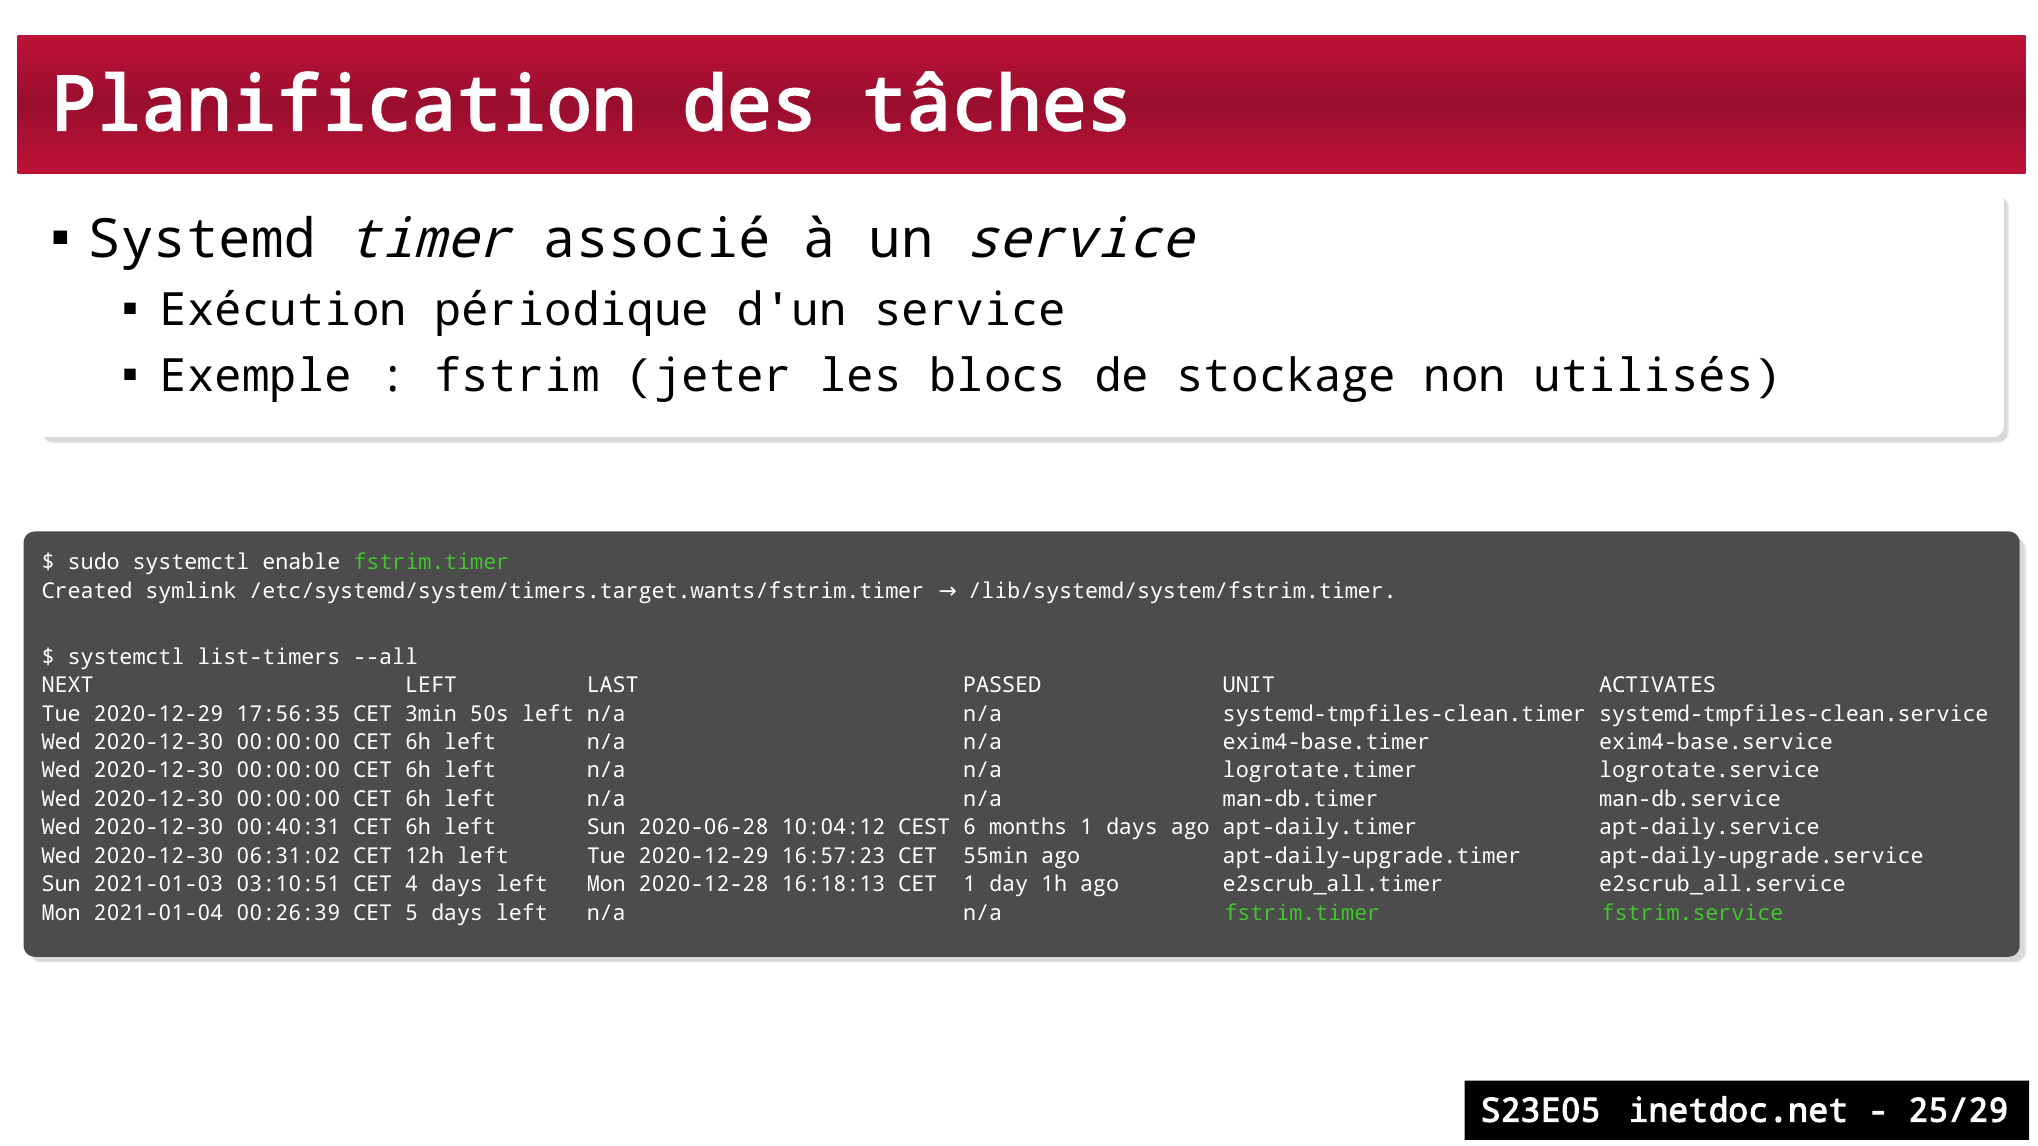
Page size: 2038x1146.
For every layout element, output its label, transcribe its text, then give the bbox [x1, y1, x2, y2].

text_box Systemd timer associé à un service Exécution périodique d'un service Exemple : fstrim (jeter les blocs de stockage non utilisés) [35, 188, 2004, 438]
text_box Planification des tâches [17, 35, 2026, 174]
text_box $ sudo systemctl enable fstrim.timer Created symlink /etc/systemd/system/timers.target.wants/fstrim.timer → /lib/systemd/system/fstrim.timer. $ systemctl list-timers --all NEXT LEFT LAST PASSED UNIT ACTIVATES Tue 2020-12-29 17:56:35 CET 3min 50s left n/a n/a systemd-tmpfiles-clean.timer systemd-tmpfiles-clean.service Wed 2020-12-30 00:00:00 CET 6h left n/a n/a exim4-base.timer exim4-base.service Wed 2020-12-30 00:00:00 CET 6h left n/a n/a logrotate.timer logrotate.service Wed 2020-12-30 00:00:00 CET 6h left n/a n/a man-db.timer man-db.service Wed 2020-12-30 00:40:31 CET 6h left Sun 2020-06-28 10:04:12 CEST 6 months 1 days ago apt-daily.timer apt-daily.service Wed 2020-12-30 06:31:02 CET 12h left Tue 2020-12-29 16:57:23 CET 55min ago apt-daily-upgrade.timer apt-daily-upgrade.service Sun 2021-01-03 03:10:51 CET 4 days left Mon 2020-12-28 16:18:13 CET 1 day 1h ago e2scrub_all.timer e2scrub_all.service Mon 2021-01-04 00:26:39 CET 5 days left n/a n/a fstrim.timer fstrim.service [23, 531, 2020, 957]
text_box S23E05 inetdoc.net - <numéro>/29 [1464, 1080, 2030, 1140]
